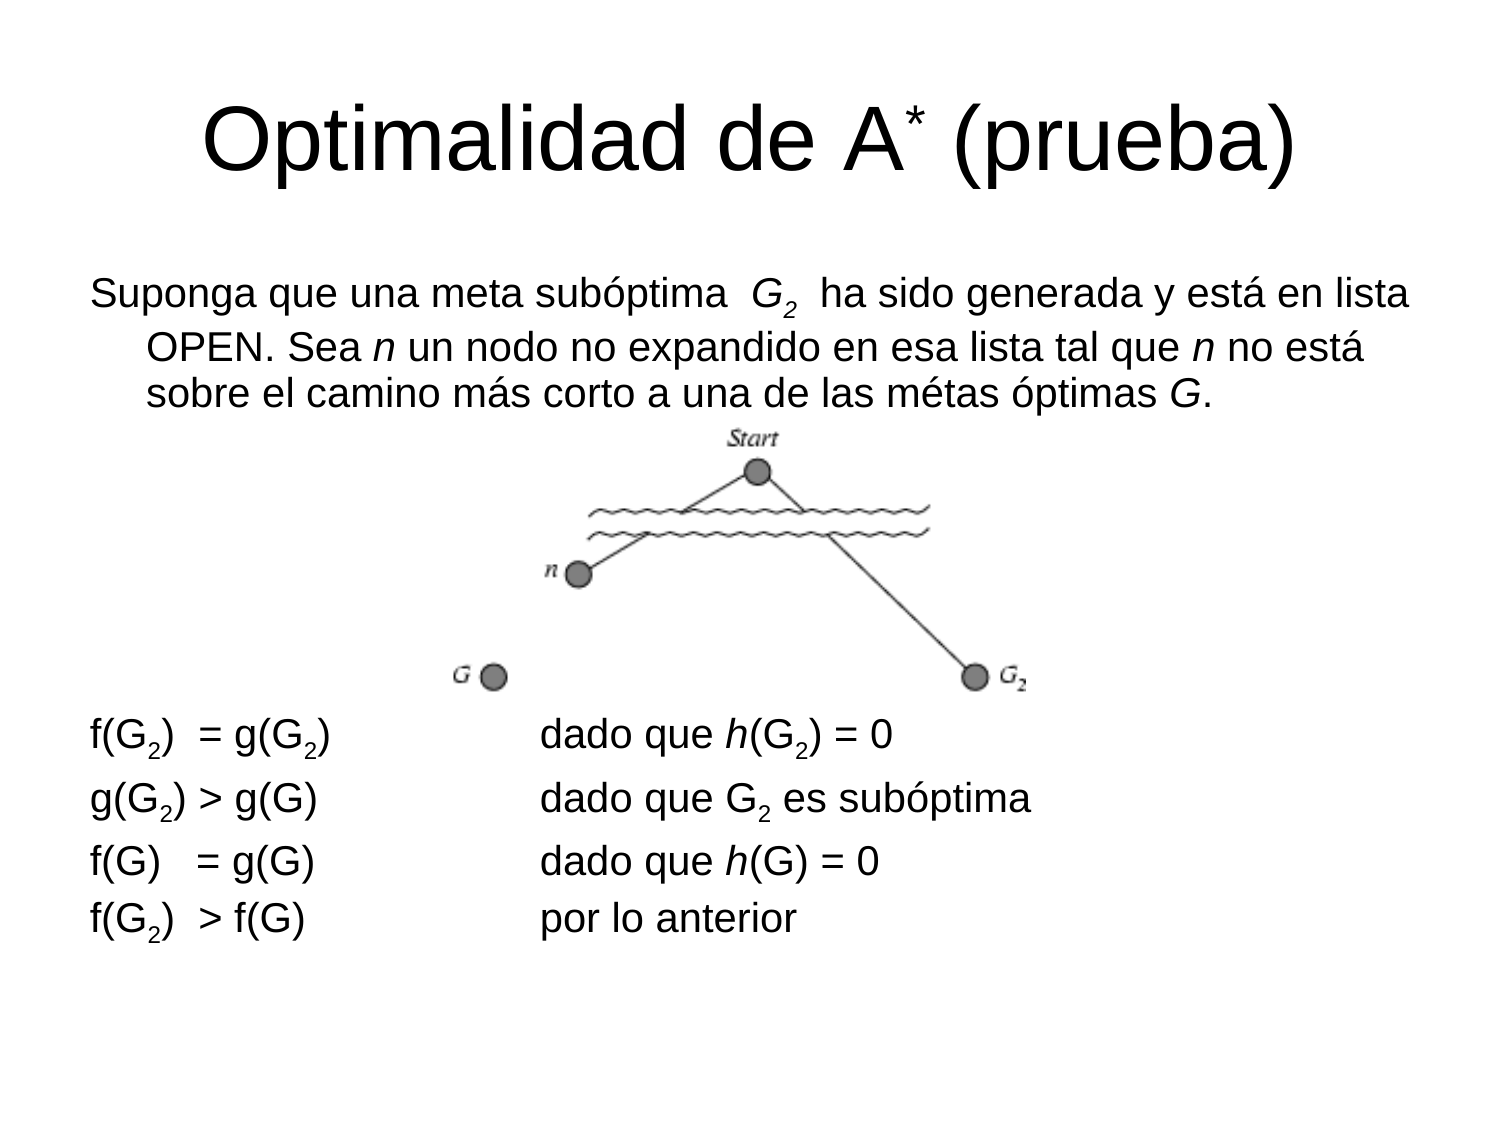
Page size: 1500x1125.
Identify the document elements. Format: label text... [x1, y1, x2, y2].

title Optimalidad de A* (prueba) [75, 45, 1426, 233]
picture [450, 424, 1026, 700]
list Suponga que una meta subóptima G2 ha sido generada y está en lista OPEN. Sea n un nodo no expandido en esa lista tal que n no está sobre el camino más corto a una de las métas óptimas G. f(G2) = g(G2) dado que h(G2) = 0 g(G2) > g(G) dado que G2 es subóptima f(G) = g(G) dado que h(G) = 0 f(G2) > f(G) por lo anterior [75, 262, 1426, 1027]
